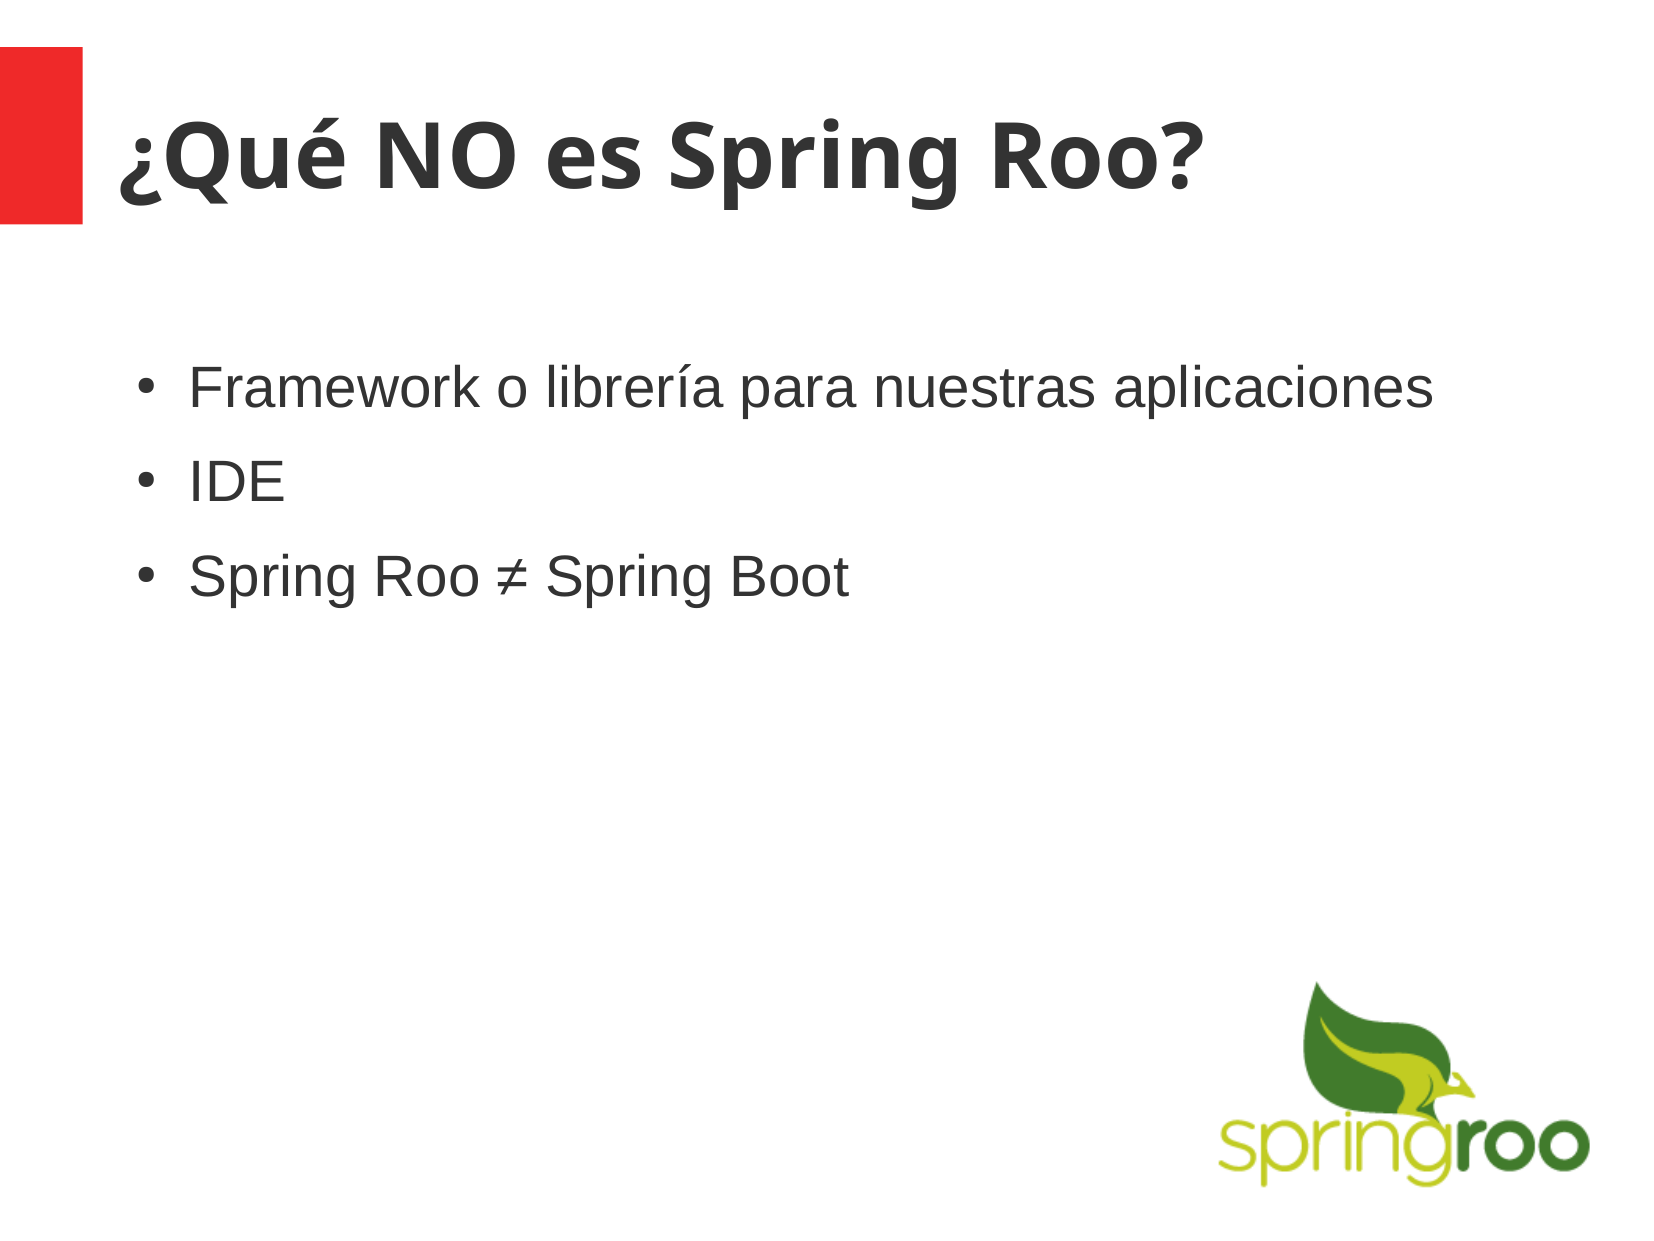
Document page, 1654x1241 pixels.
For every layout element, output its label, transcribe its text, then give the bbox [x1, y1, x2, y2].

title ¿Qué NO es Spring Roo? [118, 49, 1571, 257]
picture [1169, 944, 1640, 1222]
list Framework o librería para nuestras aplicaciones IDE Spring Roo ≠ Spring Boot [118, 354, 1536, 1074]
